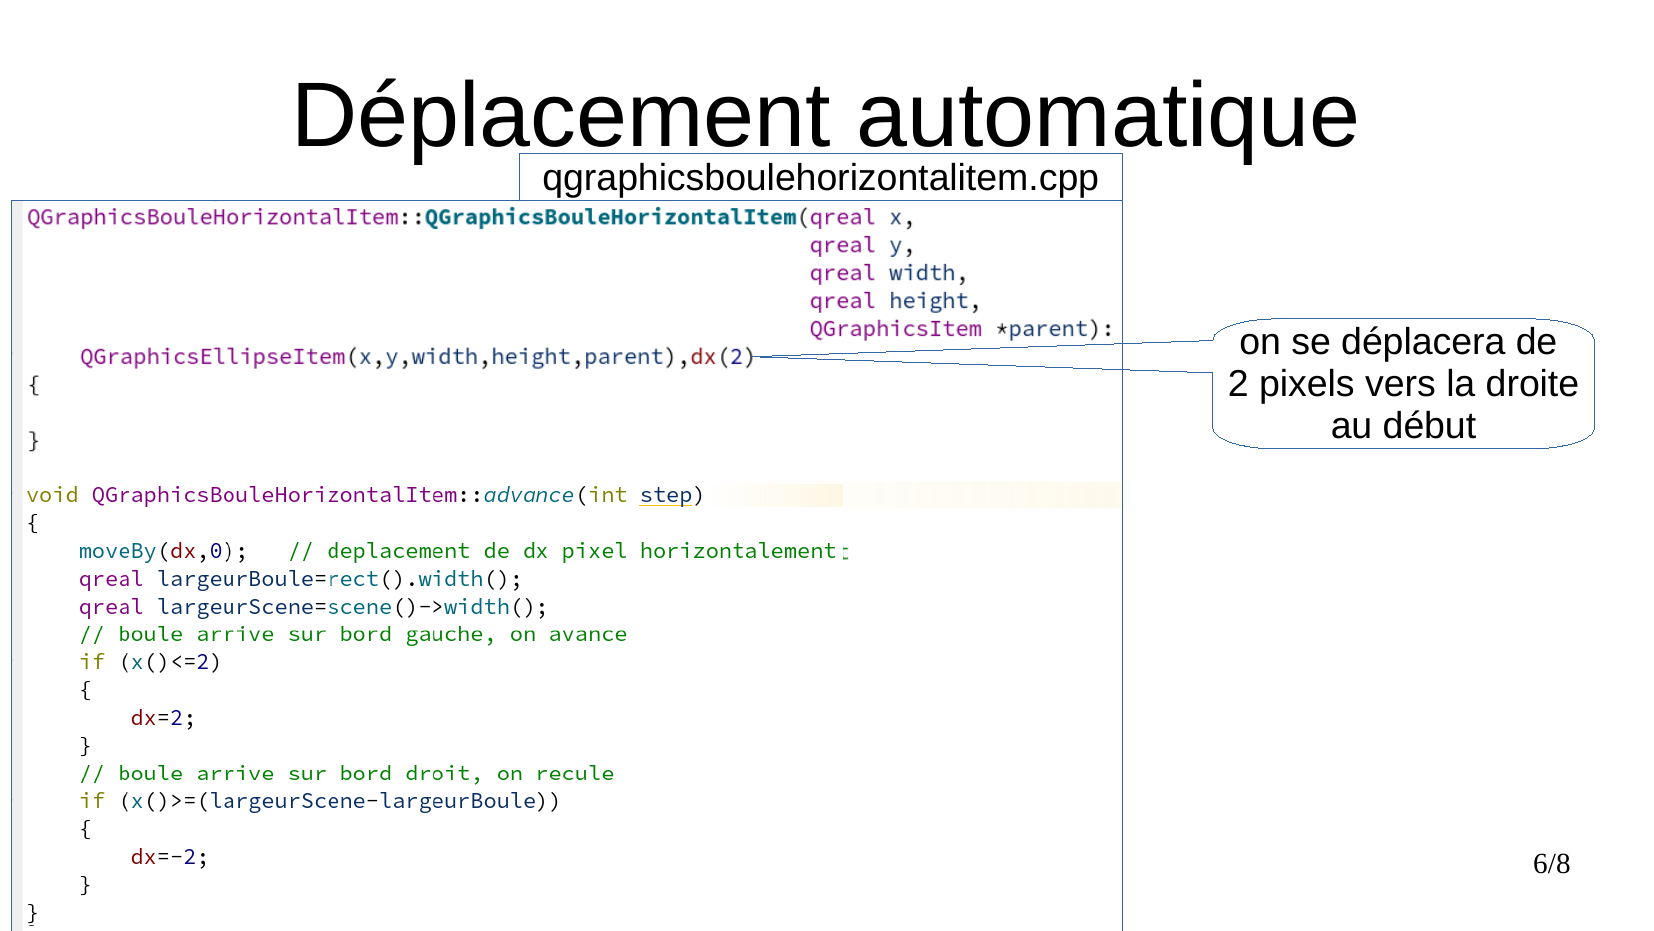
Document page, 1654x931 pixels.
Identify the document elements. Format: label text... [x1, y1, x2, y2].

title Déplacement automatique [82, 37, 1571, 193]
text_box on se déplacera de 2 pixels vers la droite au début [751, 318, 1595, 449]
text_box qgraphicsboulehorizontalitem.cpp [519, 153, 1123, 201]
picture [11, 200, 1123, 931]
